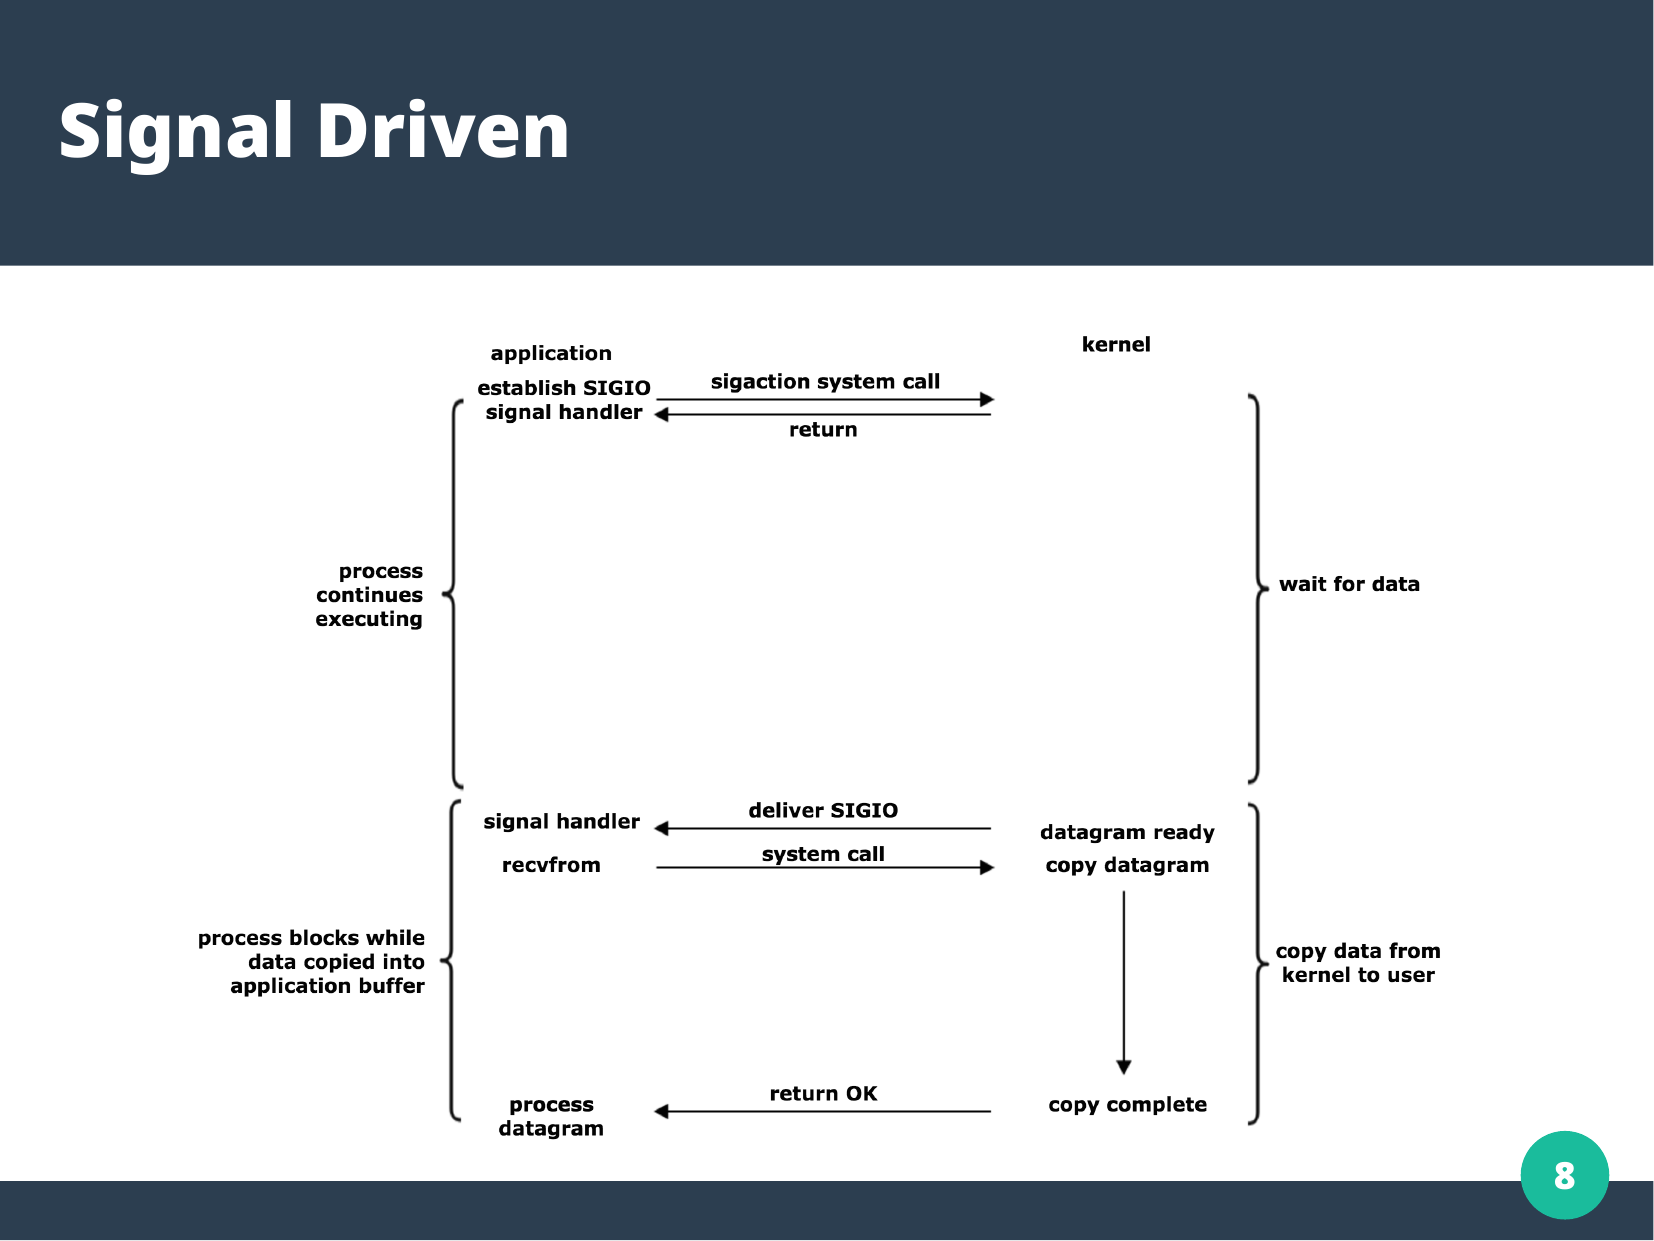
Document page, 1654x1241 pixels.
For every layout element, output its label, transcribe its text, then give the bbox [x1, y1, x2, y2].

picture [179, 324, 1474, 1152]
title Signal Driven [59, 49, 1595, 207]
